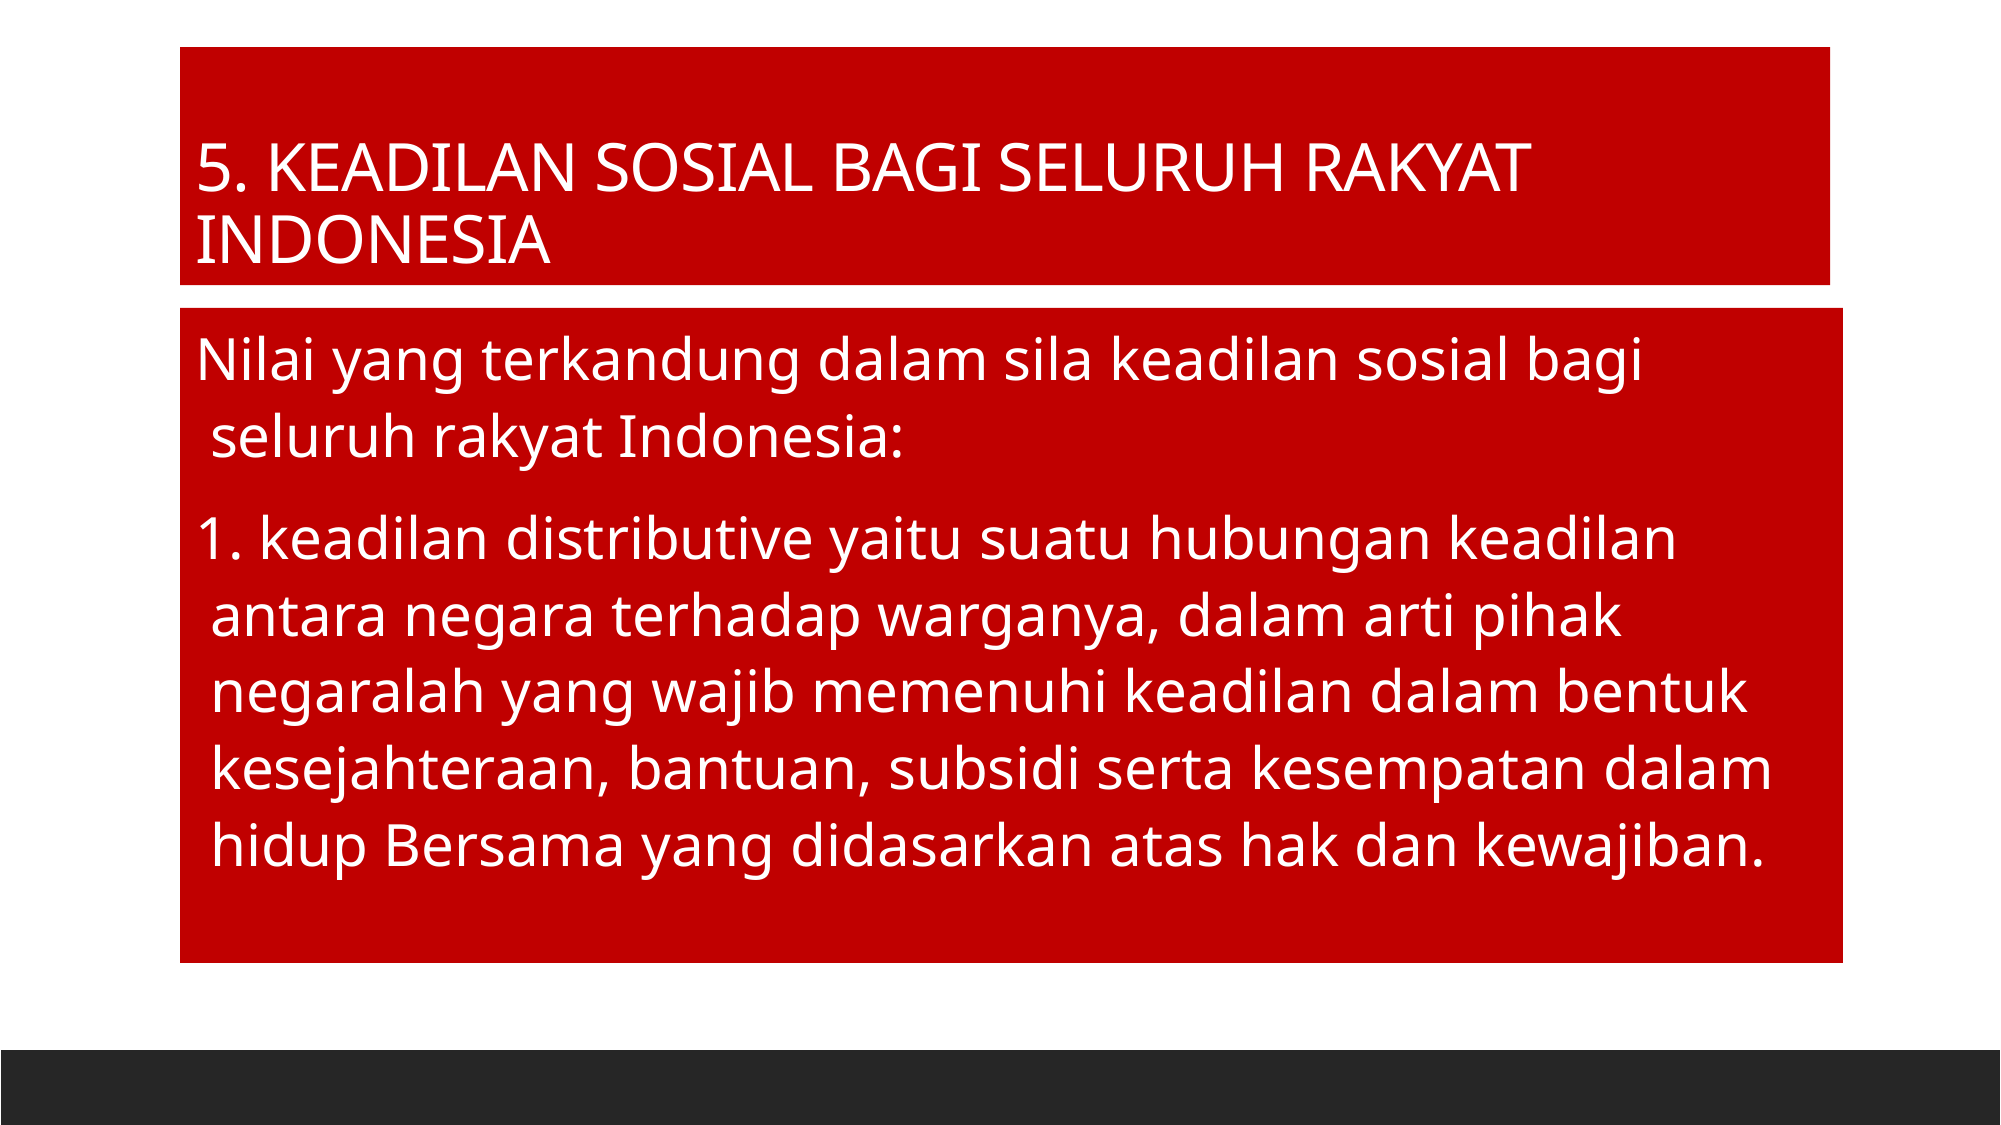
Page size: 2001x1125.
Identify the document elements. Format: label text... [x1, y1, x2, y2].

list Nilai yang terkandung dalam sila keadilan sosial bagi seluruh rakyat Indonesia: 1. keadilan distributive yaitu suatu hubungan keadilan antara negara terhadap warganya, dalam arti pihak negaralah yang wajib memenuhi keadilan dalam bentuk kesejahteraan, bantuan, subsidi serta kesempatan dalam hidup Bersama yang didasarkan atas hak dan kewajiban. [180, 307, 1843, 963]
title 5. KEADILAN SOSIAL BAGI SELURUH RAKYAT INDONESIA [180, 47, 1831, 286]
